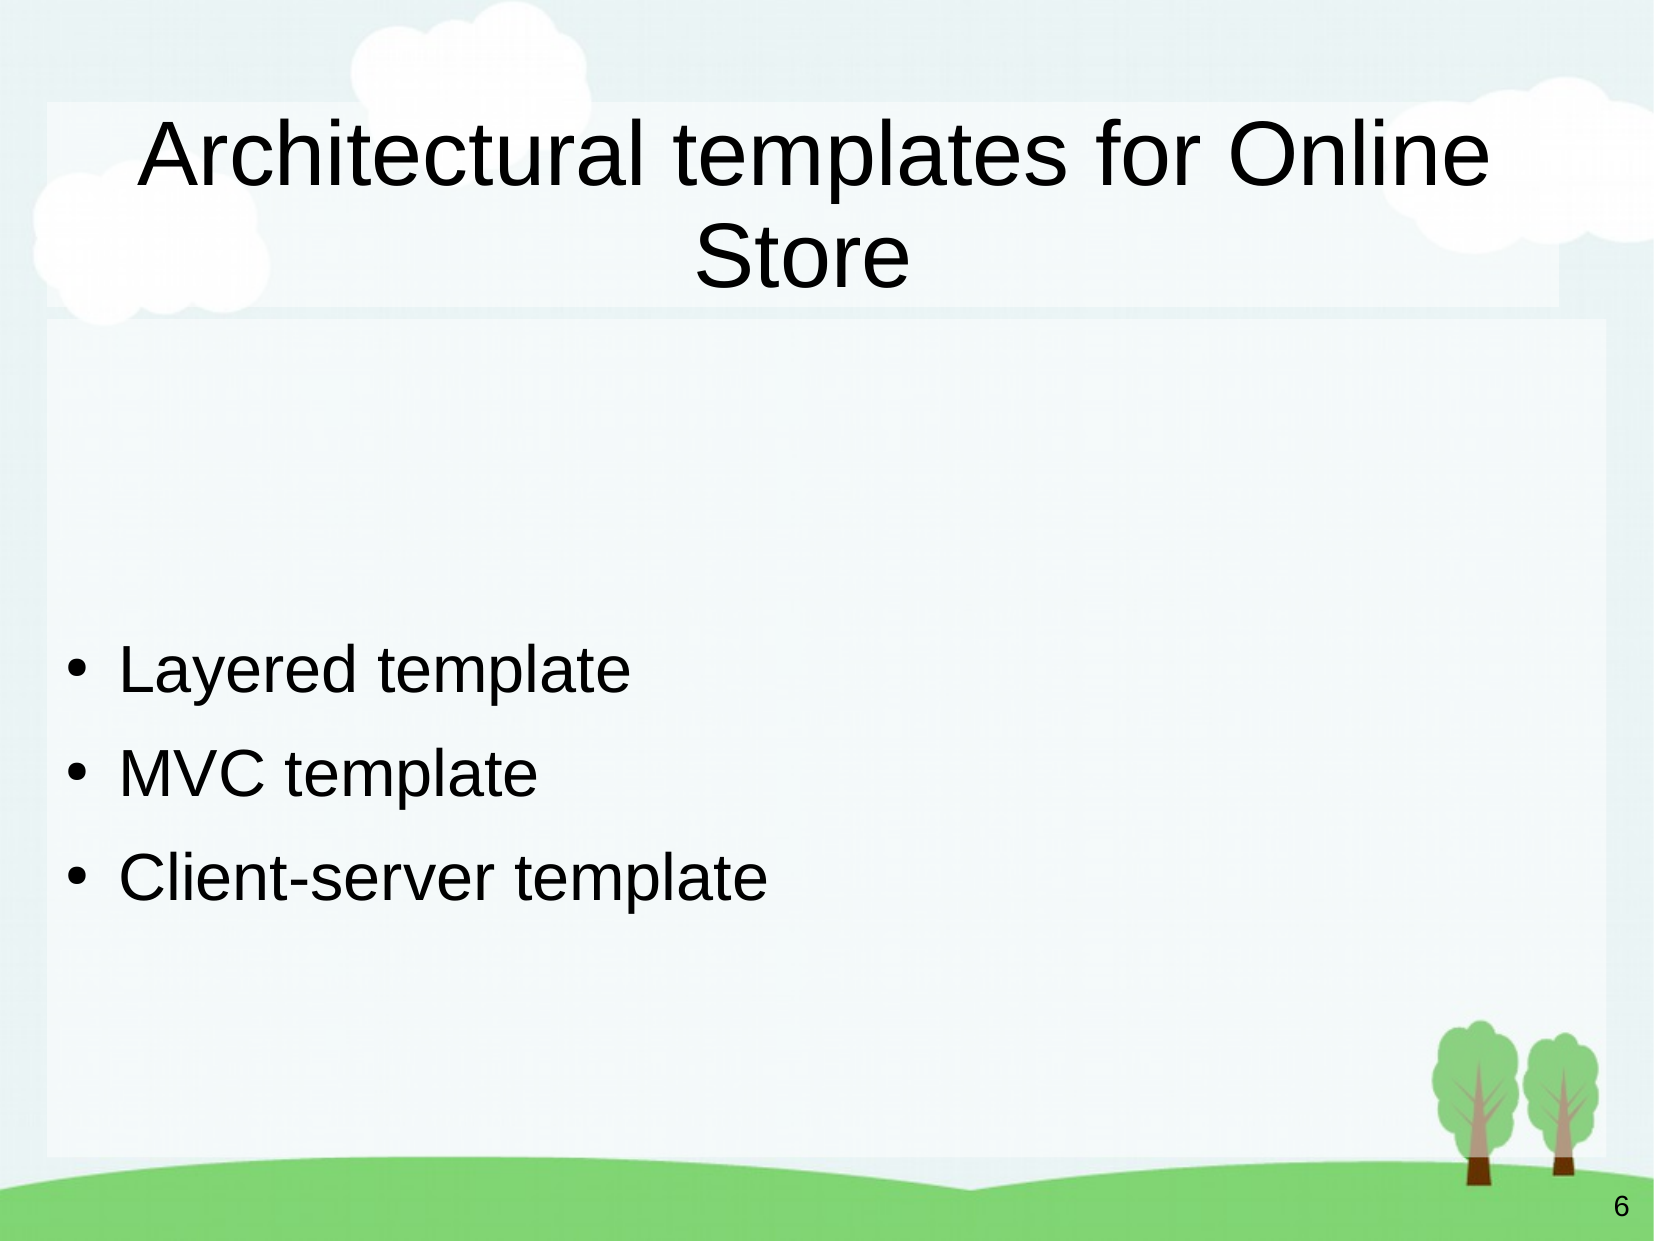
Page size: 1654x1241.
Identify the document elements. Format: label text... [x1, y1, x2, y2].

picture [0, 0, 1654, 1241]
title Architectural templates for Online Store [47, 101, 1560, 308]
list Layered template MVC template Client-server template [47, 318, 1607, 1158]
